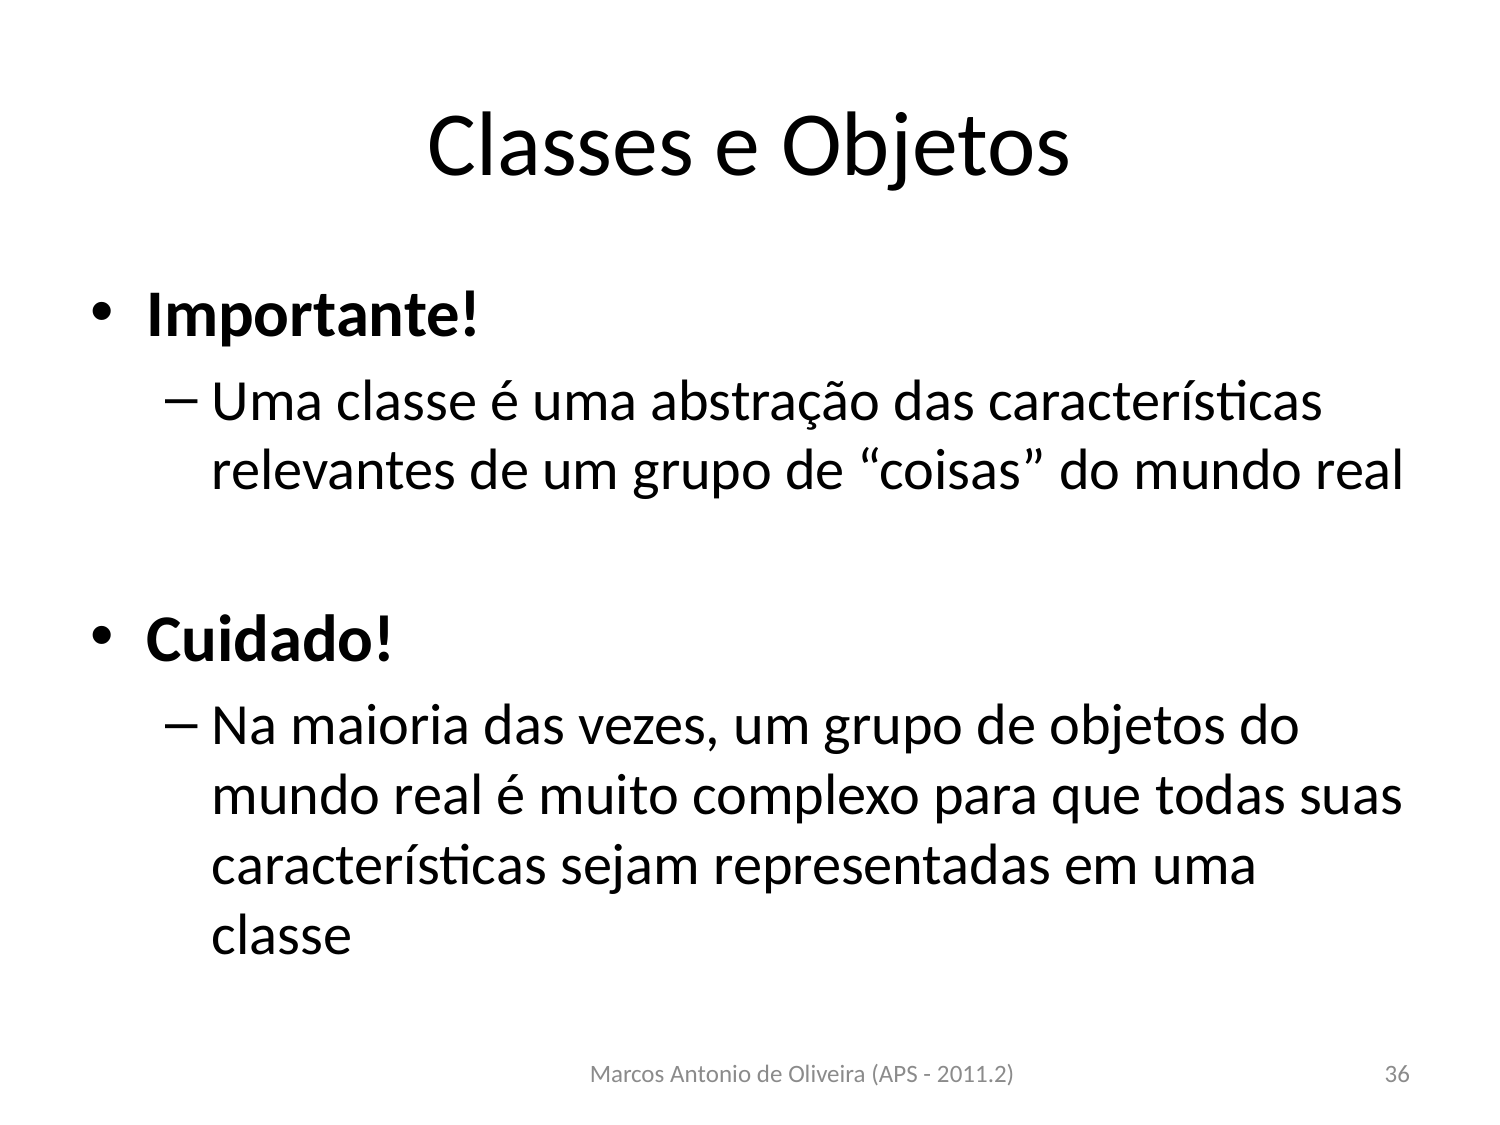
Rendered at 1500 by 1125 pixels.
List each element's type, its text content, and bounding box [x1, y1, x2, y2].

slide_number <número> [1074, 1042, 1425, 1103]
footer Marcos Antonio de Oliveira (APS - 2011.2) [512, 1042, 1074, 1103]
title Classes e Objetos [75, 45, 1425, 233]
list Importante! Uma classe é uma abstração das características relevantes de um grupo de “coisas” do mundo real Cuidado! Na maioria das vezes, um grupo de objetos do mundo real é muito complexo para que todas suas características sejam representadas em uma classe [75, 262, 1425, 1005]
